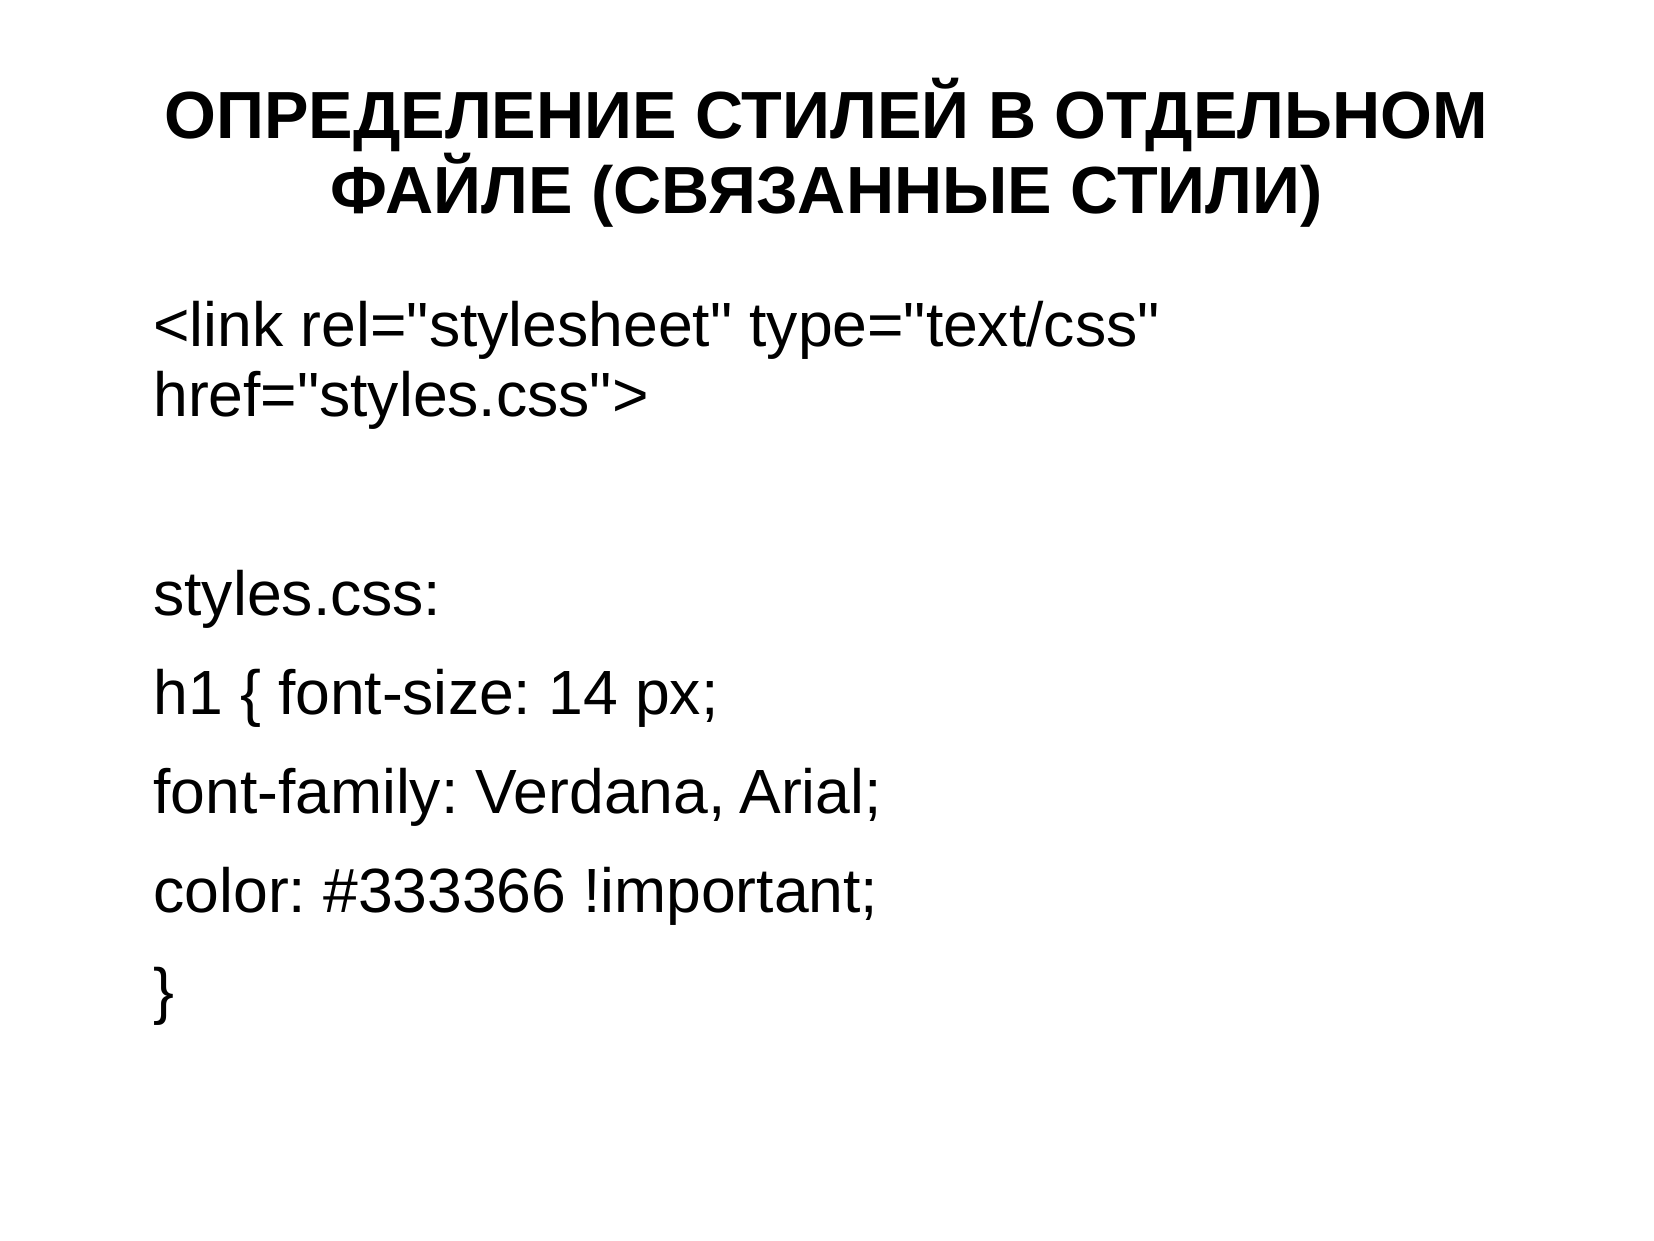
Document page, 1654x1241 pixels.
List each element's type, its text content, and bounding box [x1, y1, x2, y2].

list <link rel="stylesheet" type="text/css" href="styles.css"> styles.css: h1 { font-size: 14 px; font-family: Verdana, Arial; color: #333366 !important; } [82, 290, 1565, 1123]
title ОПРЕДЕЛЕНИЕ СТИЛЕЙ В ОТДЕЛЬНОМ ФАЙЛЕ (СВЯЗАННЫЕ СТИЛИ) [82, 49, 1571, 257]
